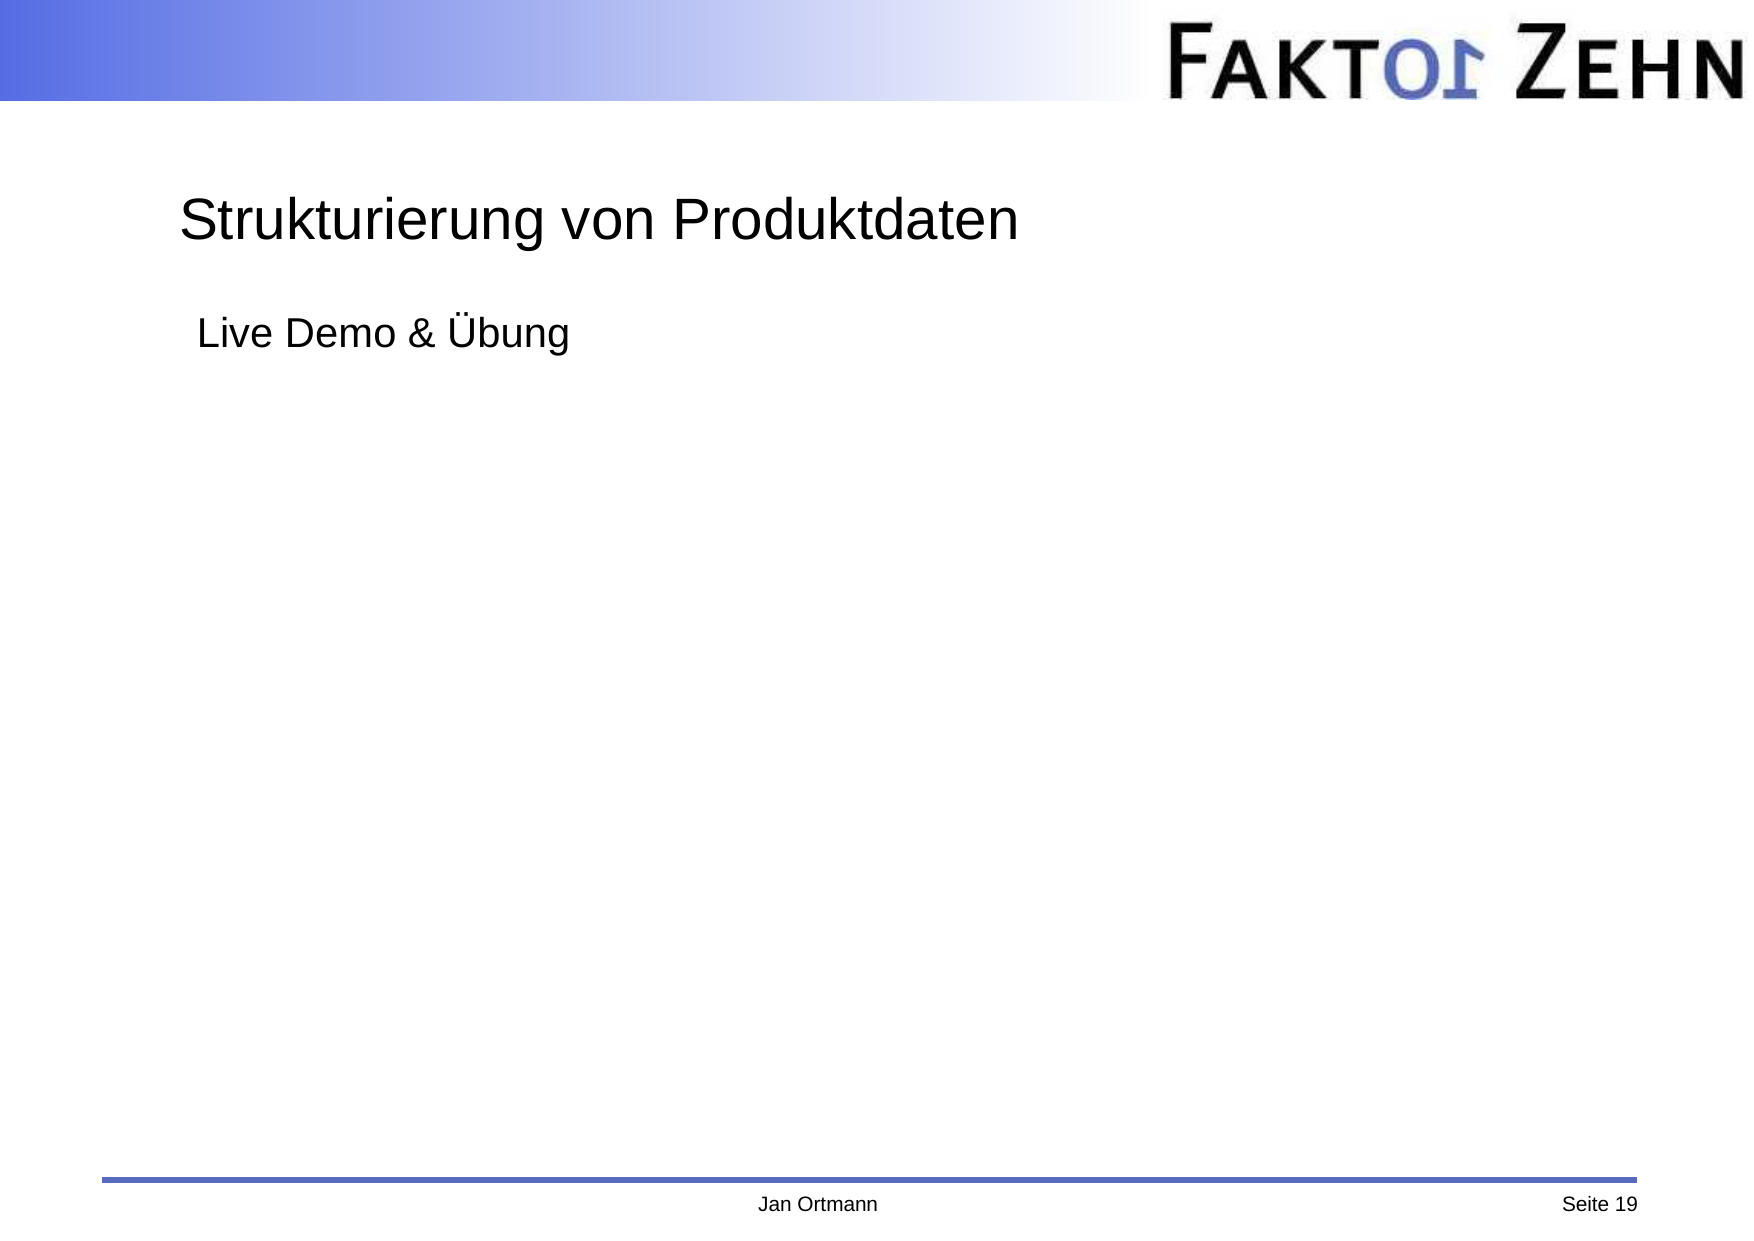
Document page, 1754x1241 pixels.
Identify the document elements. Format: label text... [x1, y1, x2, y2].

title Strukturierung von Produktdaten [179, 142, 1576, 296]
list Live Demo & Übung [179, 310, 1576, 1078]
picture [1162, 7, 1752, 100]
